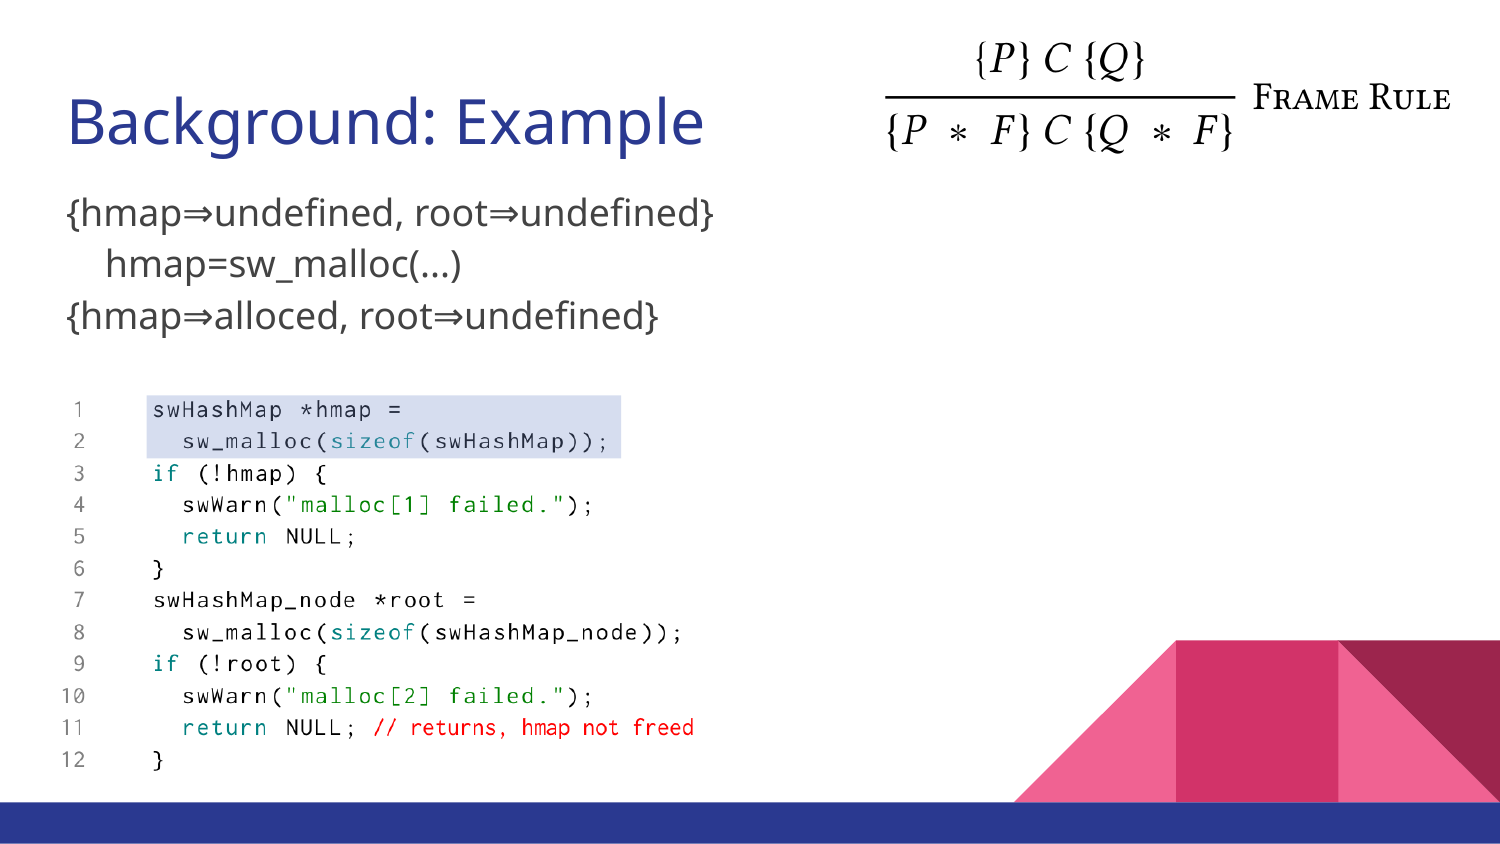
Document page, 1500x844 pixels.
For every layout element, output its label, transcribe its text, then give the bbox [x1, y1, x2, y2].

text_box [146, 395, 622, 459]
title Background: Example [51, 67, 840, 166]
picture [51, 366, 731, 789]
picture [840, 6, 1477, 191]
list {hmap⇒undefined, root⇒undefined} hmap=sw_malloc(...) {hmap⇒alloced, root⇒undefined} [51, 166, 1449, 367]
